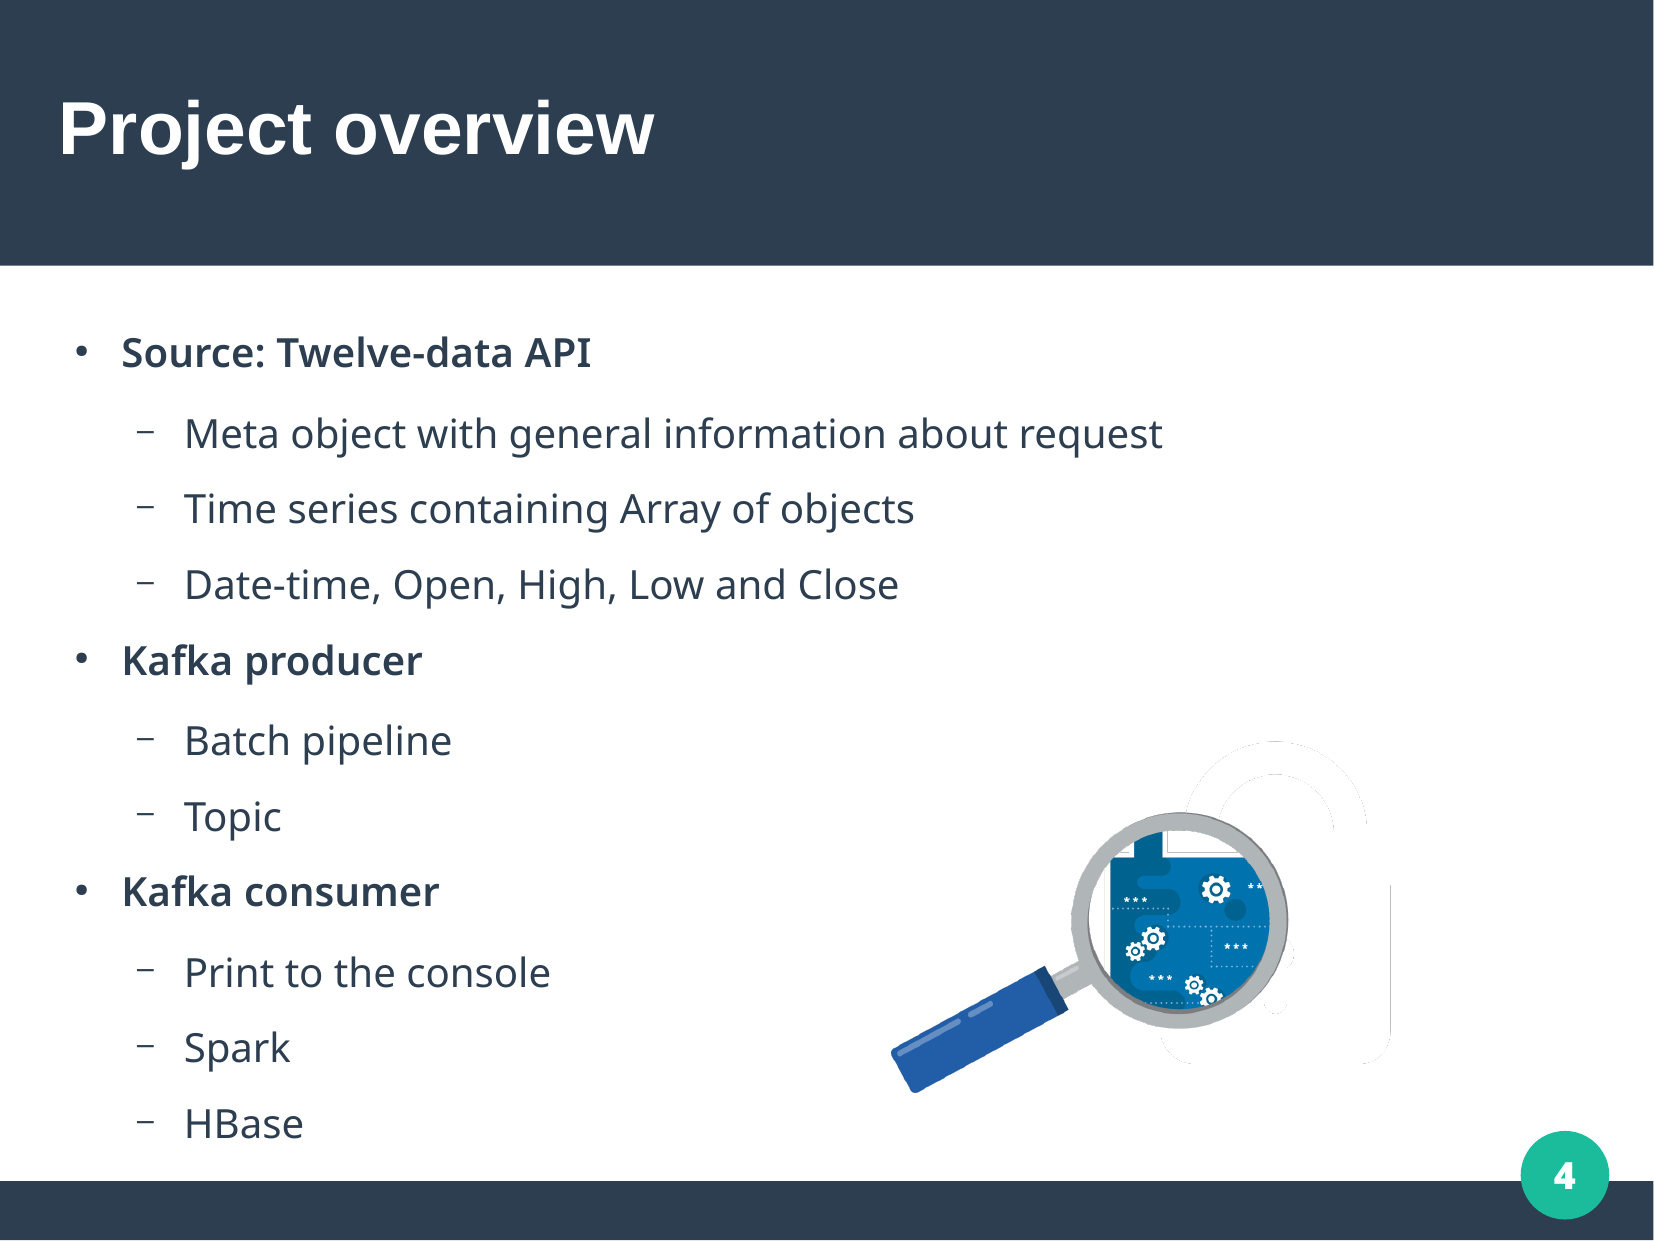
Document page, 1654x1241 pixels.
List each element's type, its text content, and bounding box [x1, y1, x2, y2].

list Source: Twelve-data API Meta object with general information about request Time series containing Array of objects Date-time, Open, High, Low and Close Kafka producer Batch pipeline Topic Kafka consumer Print to the console Spark HBase [59, 324, 1595, 1152]
picture [850, 732, 1583, 1099]
title Project overview [59, 49, 1595, 207]
